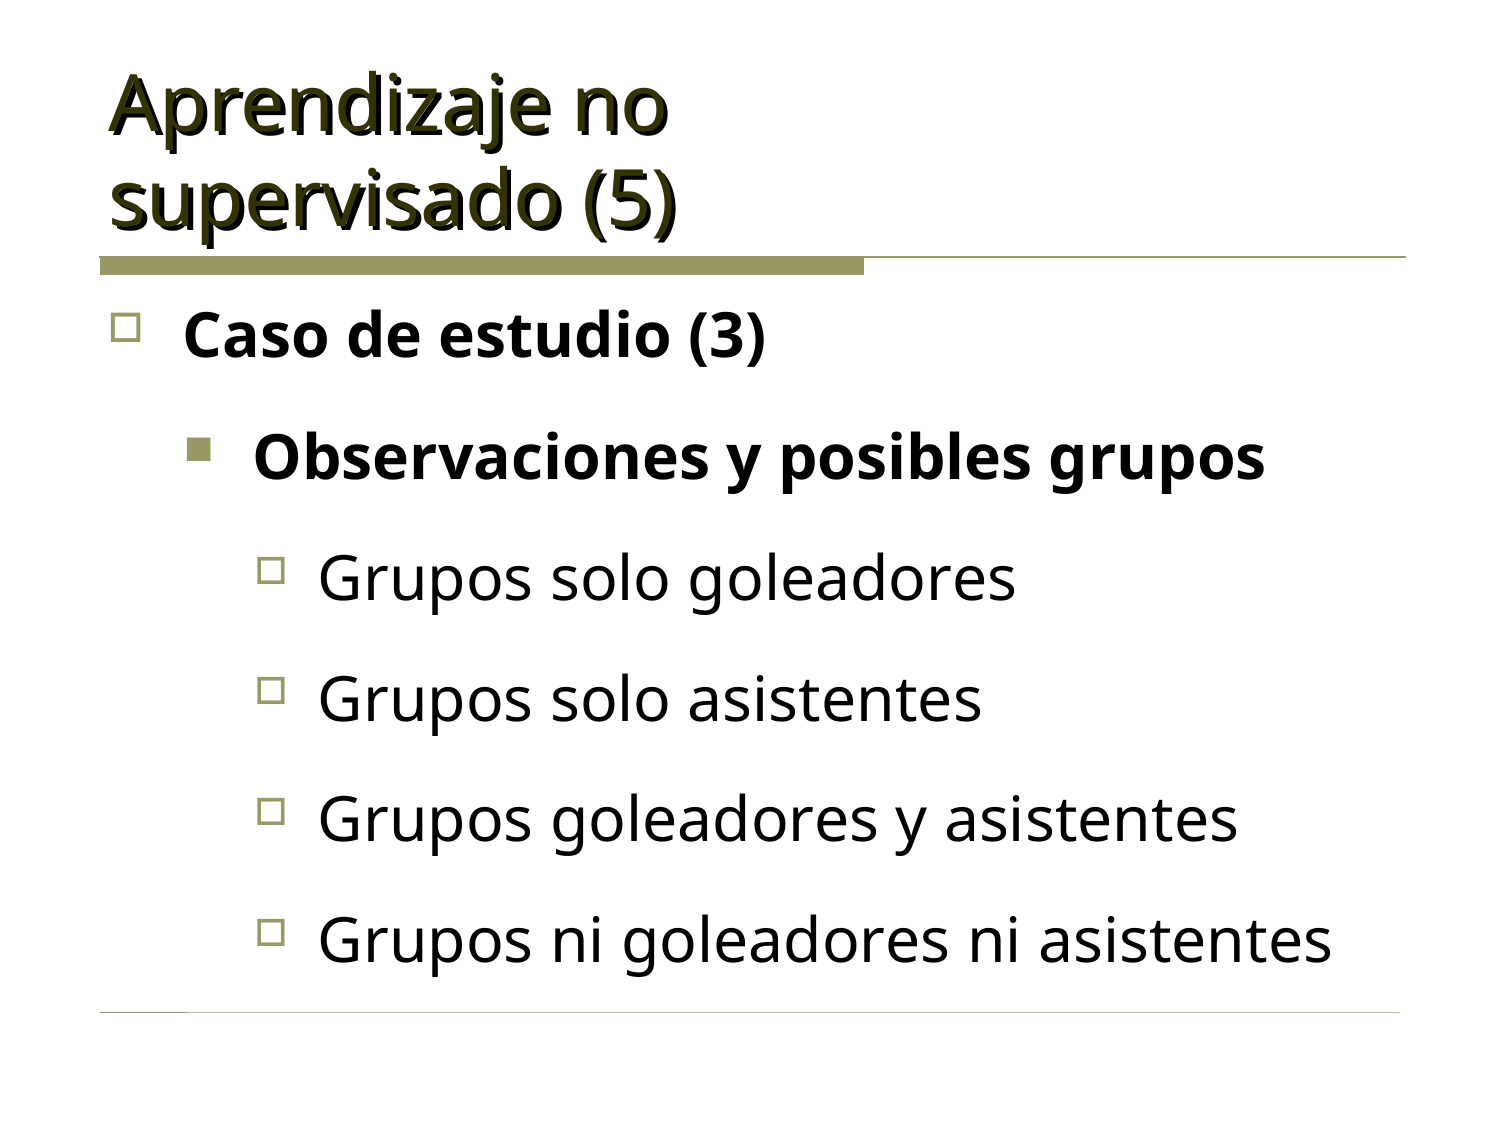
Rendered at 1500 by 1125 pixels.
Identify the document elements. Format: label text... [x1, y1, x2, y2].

title Aprendizaje no supervisado (5) [94, 50, 1407, 250]
list Caso de estudio (3) Observaciones y posibles grupos Grupos solo goleadores Grupos solo asistentes Grupos goleadores y asistentes Grupos ni goleadores ni asistentes [92, 287, 1353, 1013]
